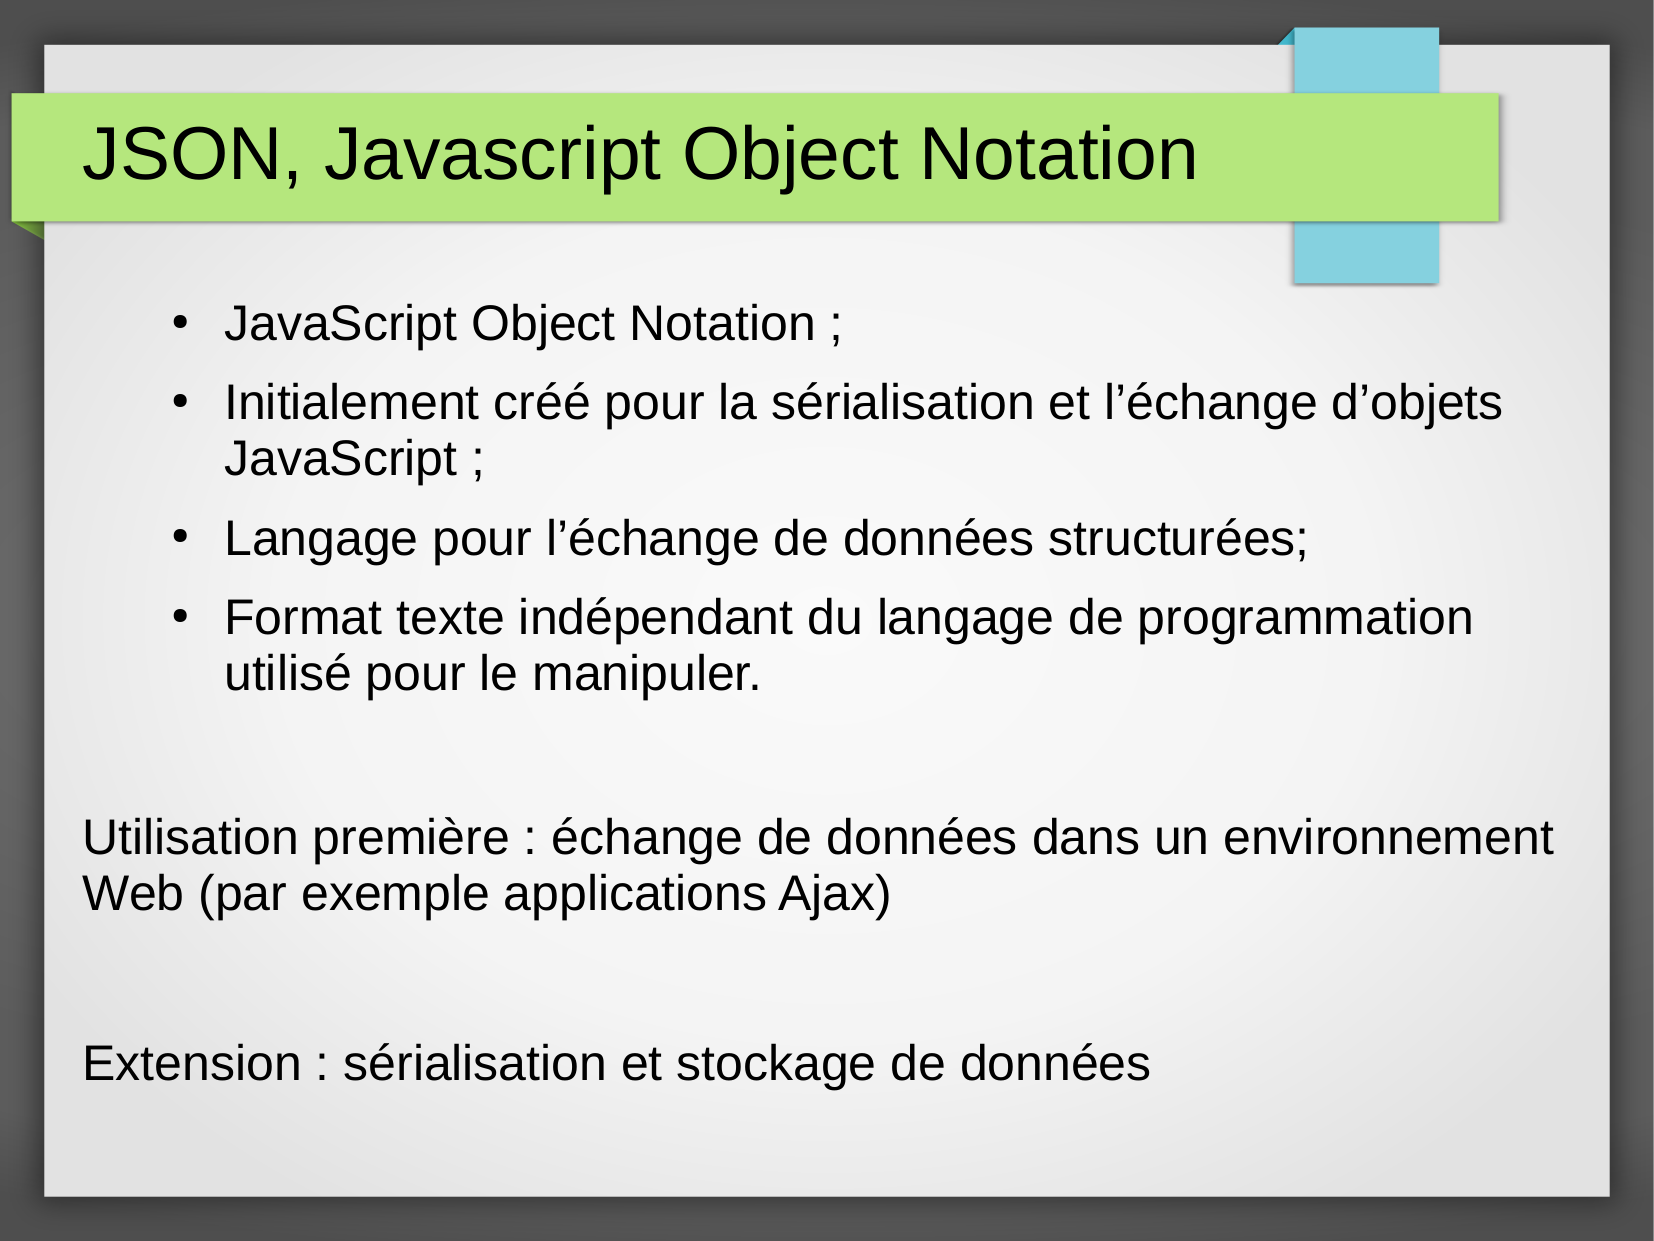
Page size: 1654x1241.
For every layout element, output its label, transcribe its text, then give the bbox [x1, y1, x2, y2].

title JSON, Javascript Object Notation [82, 94, 1264, 213]
list JavaScript Object Notation ; Initialement créé pour la sérialisation et l’échange d’objets JavaScript ; Langage pour l’échange de données structurées; Format texte indépendant du langage de programmation utilisé pour le manipuler. Utilisation première : échange de données dans un environnement Web (par exemple applications Ajax) Extension : sérialisation et stockage de données [82, 295, 1571, 1015]
picture [0, 0, 1654, 1241]
